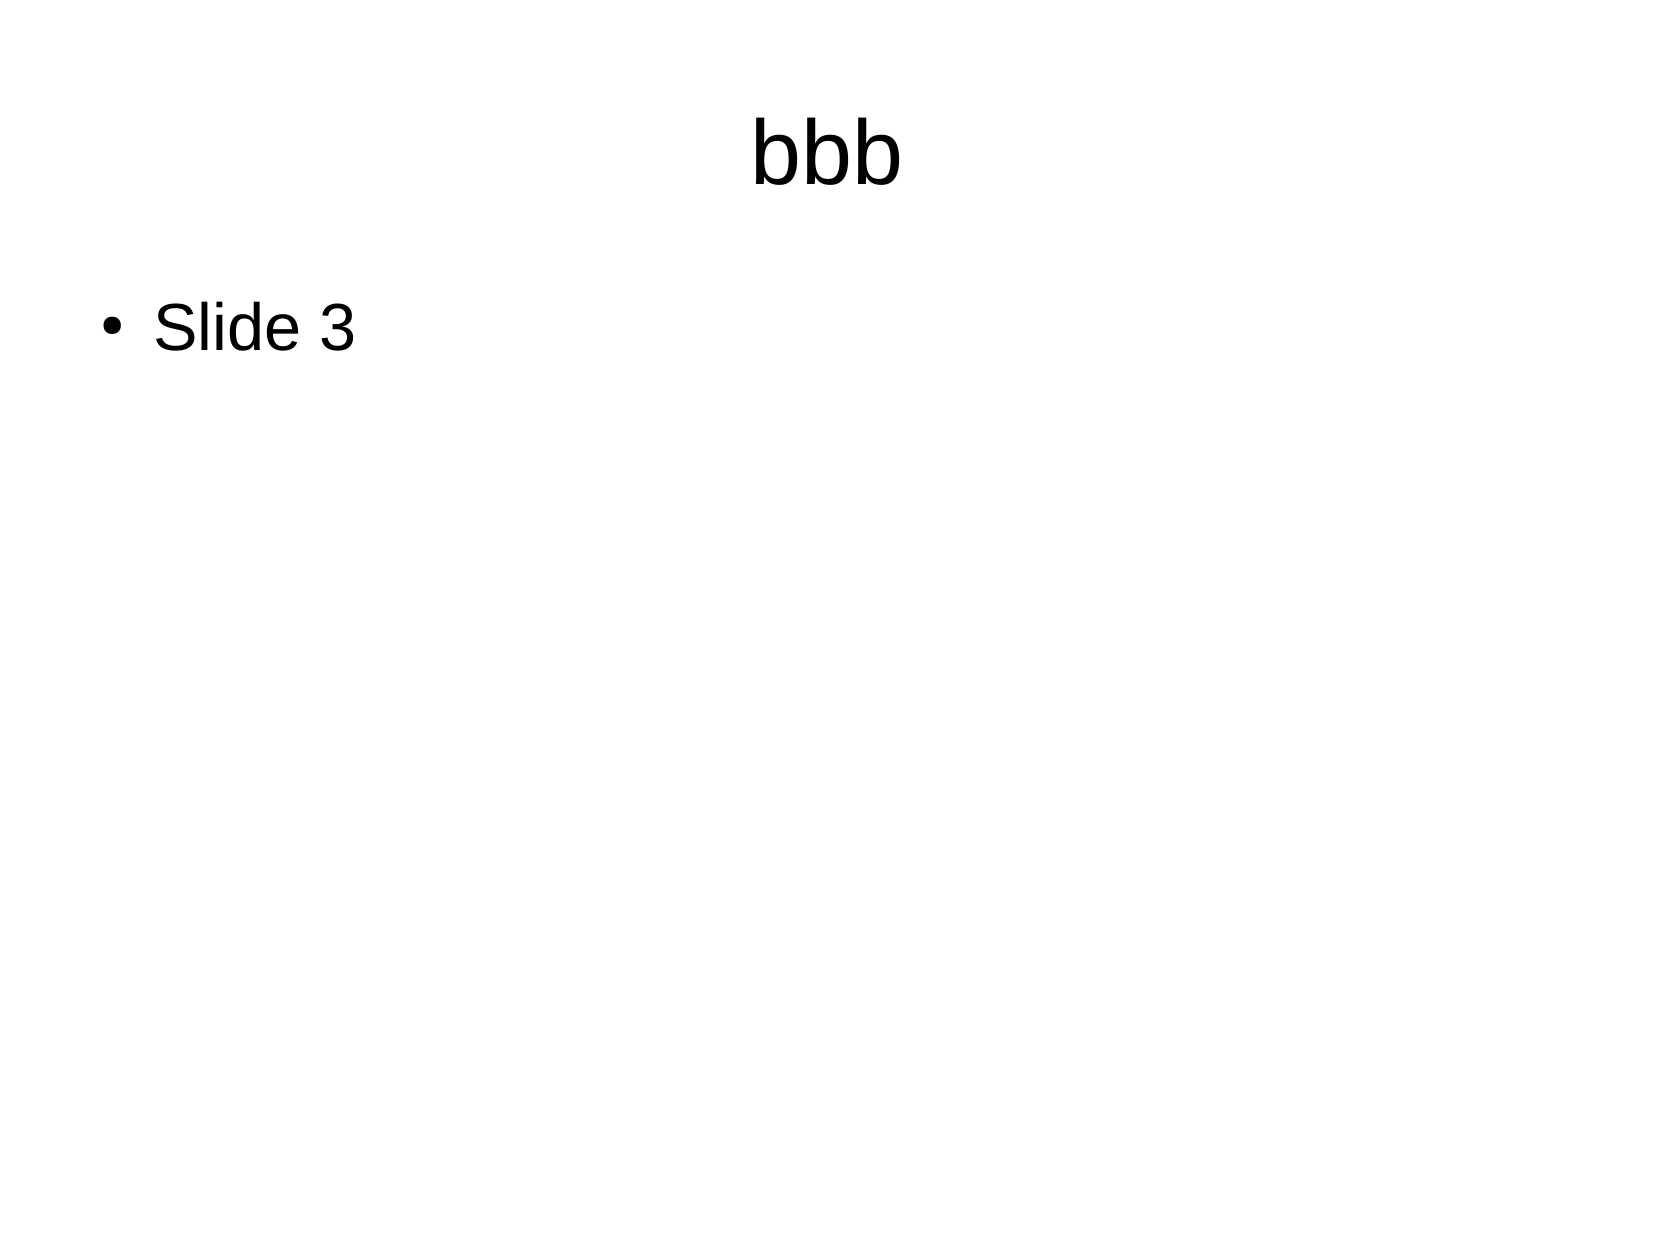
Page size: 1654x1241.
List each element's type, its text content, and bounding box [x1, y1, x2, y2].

list <slide-name> [82, 290, 1571, 1010]
title bbb [82, 49, 1571, 257]
